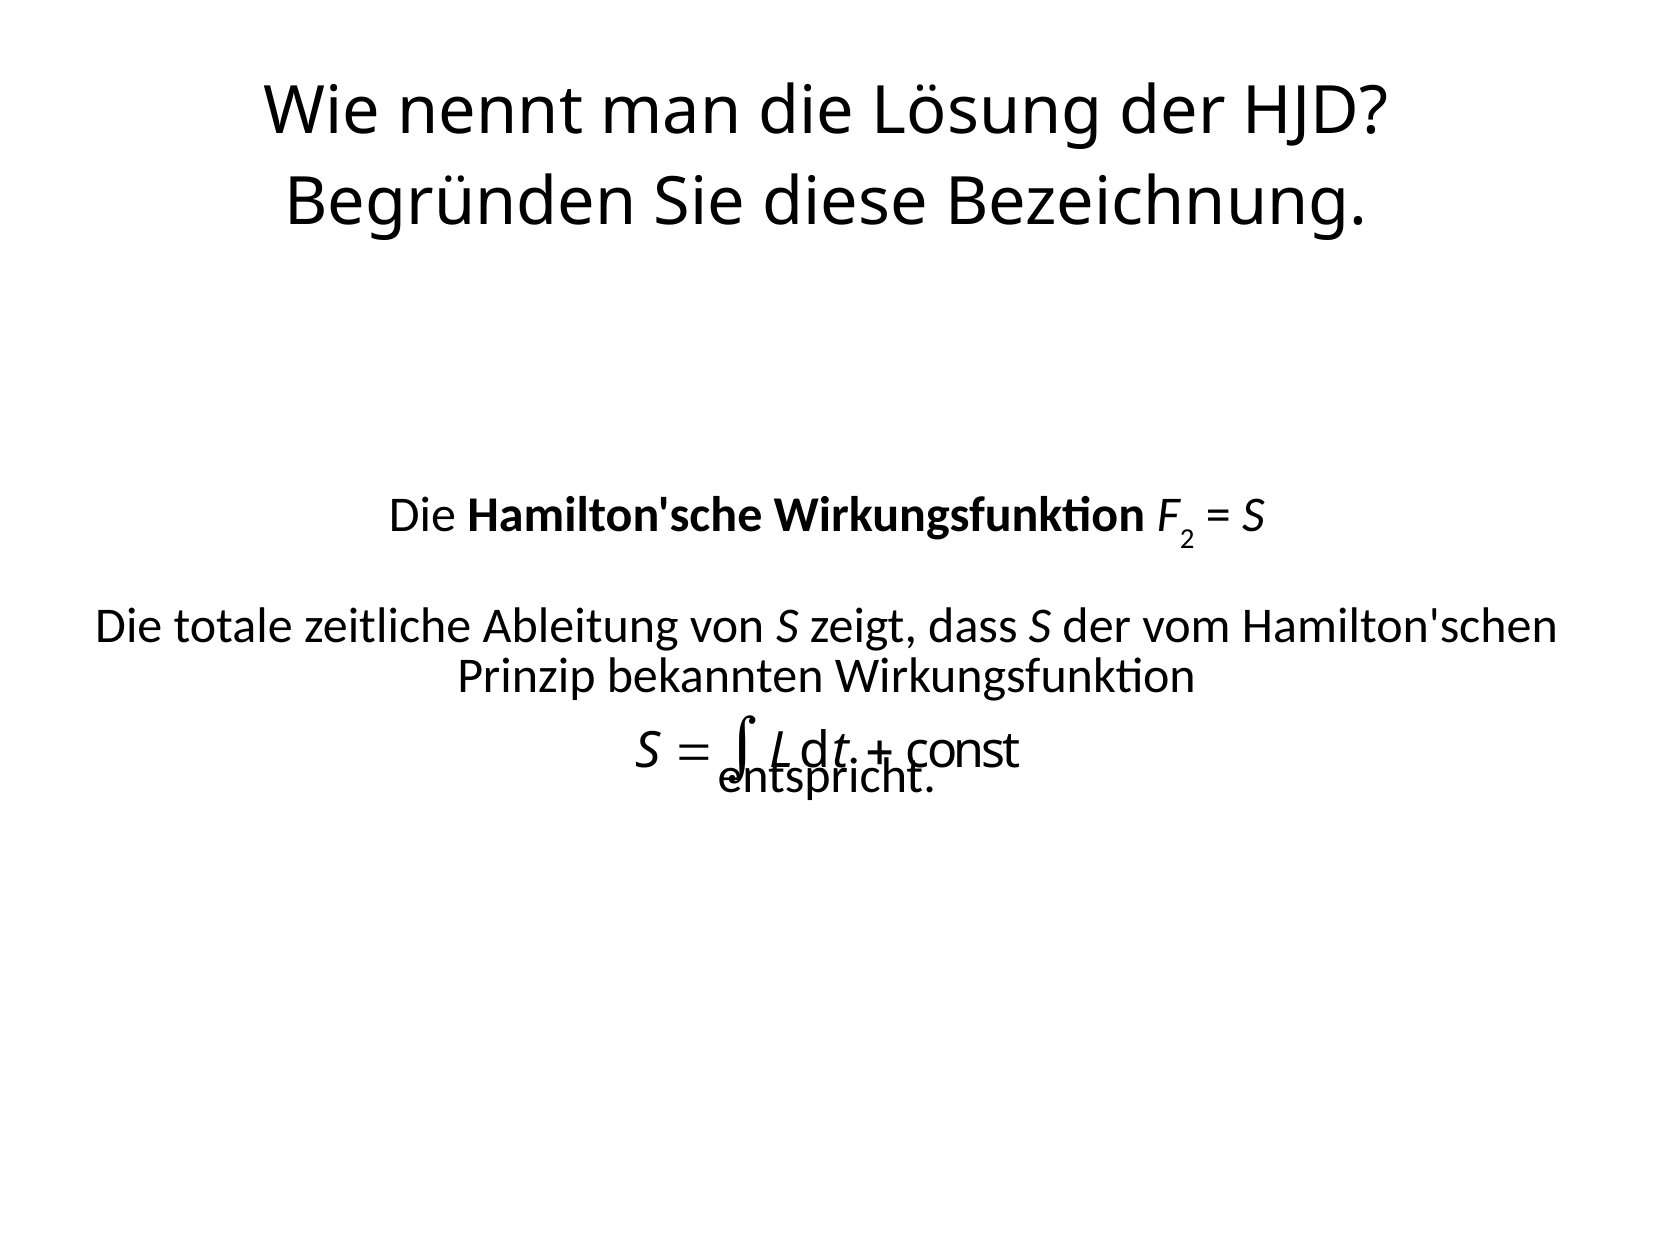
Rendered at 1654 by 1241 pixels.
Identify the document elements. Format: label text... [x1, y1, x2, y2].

chart [627, 712, 1026, 788]
title Wie nennt man die Lösung der HJD? Begründen Sie diese Bezeichnung. [82, 49, 1571, 257]
subtitle Die Hamilton'sche Wirkungsfunktion F2 = S Die totale zeitliche Ableitung von S zeigt, dass S der vom Hamilton'schen Prinzip bekannten Wirkungsfunktion entspricht. [82, 290, 1571, 1010]
